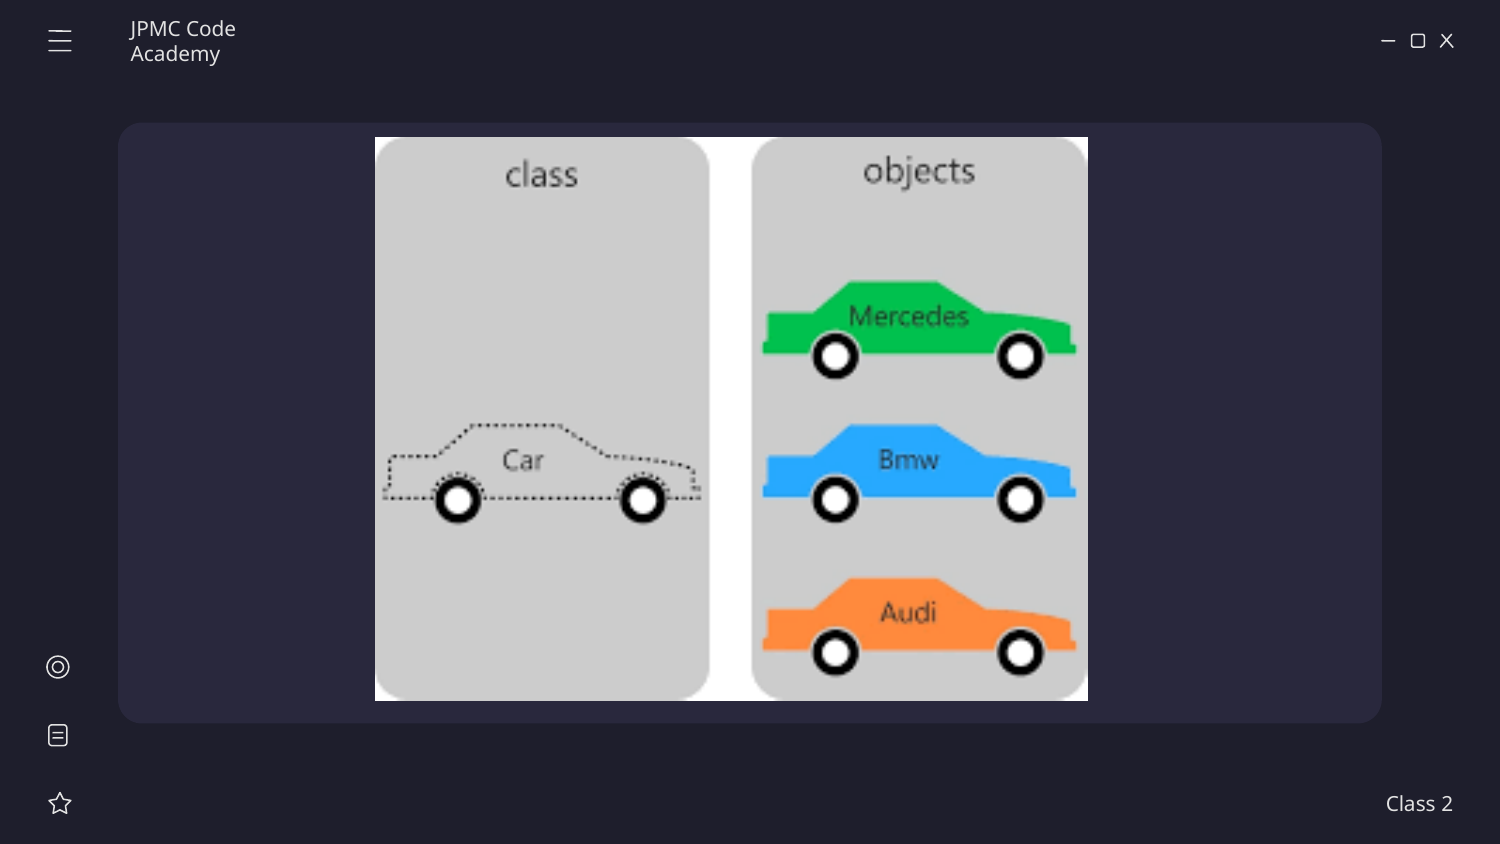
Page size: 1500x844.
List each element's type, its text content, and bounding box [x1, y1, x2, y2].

subtitle Class 2 [1278, 780, 1453, 826]
subtitle JPMC Code Academy [130, 18, 306, 64]
picture [375, 137, 1088, 701]
